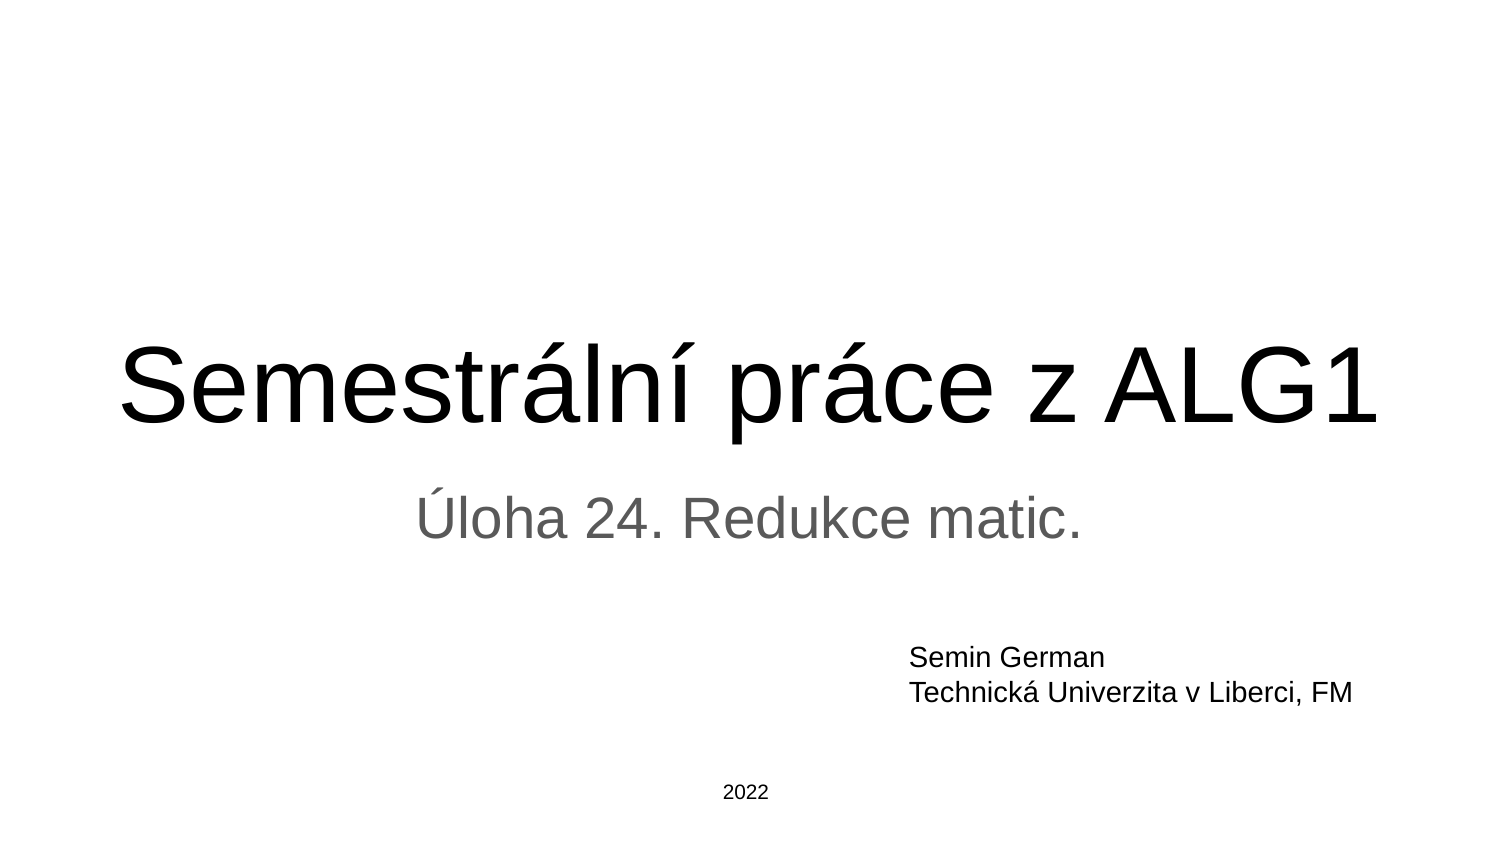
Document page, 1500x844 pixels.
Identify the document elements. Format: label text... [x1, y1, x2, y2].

subtitle Úloha 24. Redukce matic. [51, 464, 1449, 595]
text_box 2022 [707, 763, 792, 820]
title Semestrální práce z ALG1 [51, 122, 1449, 459]
text_box Semin German Technická Univerzita v Liberci, FM [894, 623, 1449, 724]
